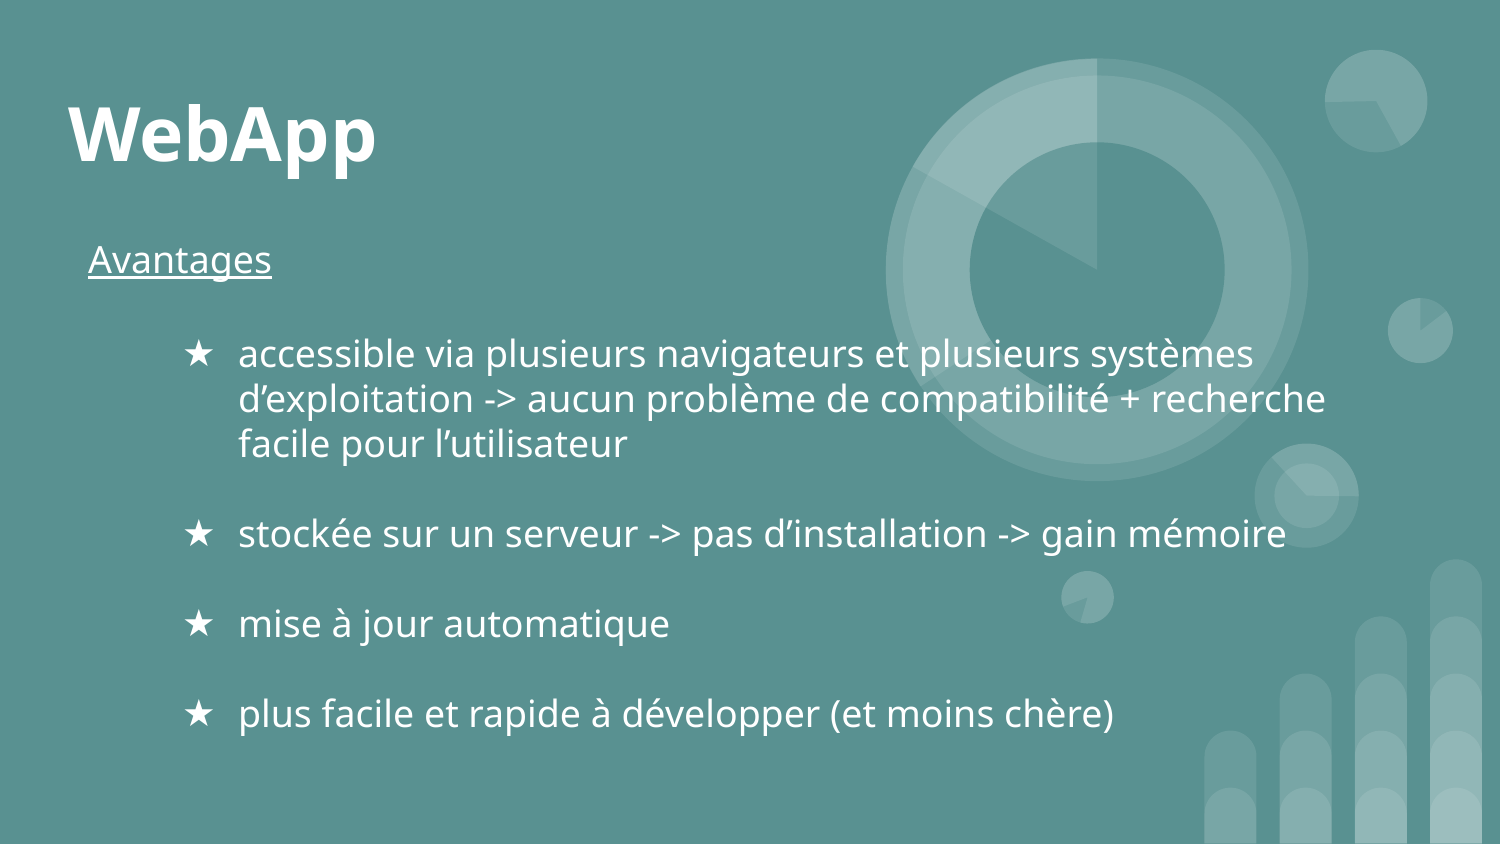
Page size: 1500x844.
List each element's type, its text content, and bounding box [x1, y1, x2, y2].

title WebApp [53, 53, 1454, 210]
subtitle Avantages accessible via plusieurs navigateurs et plusieurs systèmes d’exploitation -> aucun problème de compatibilité + recherche facile pour l’utilisateur stockée sur un serveur -> pas d’installation -> gain mémoire mise à jour automatique plus facile et rapide à développer (et moins chère) [73, 220, 1427, 748]
